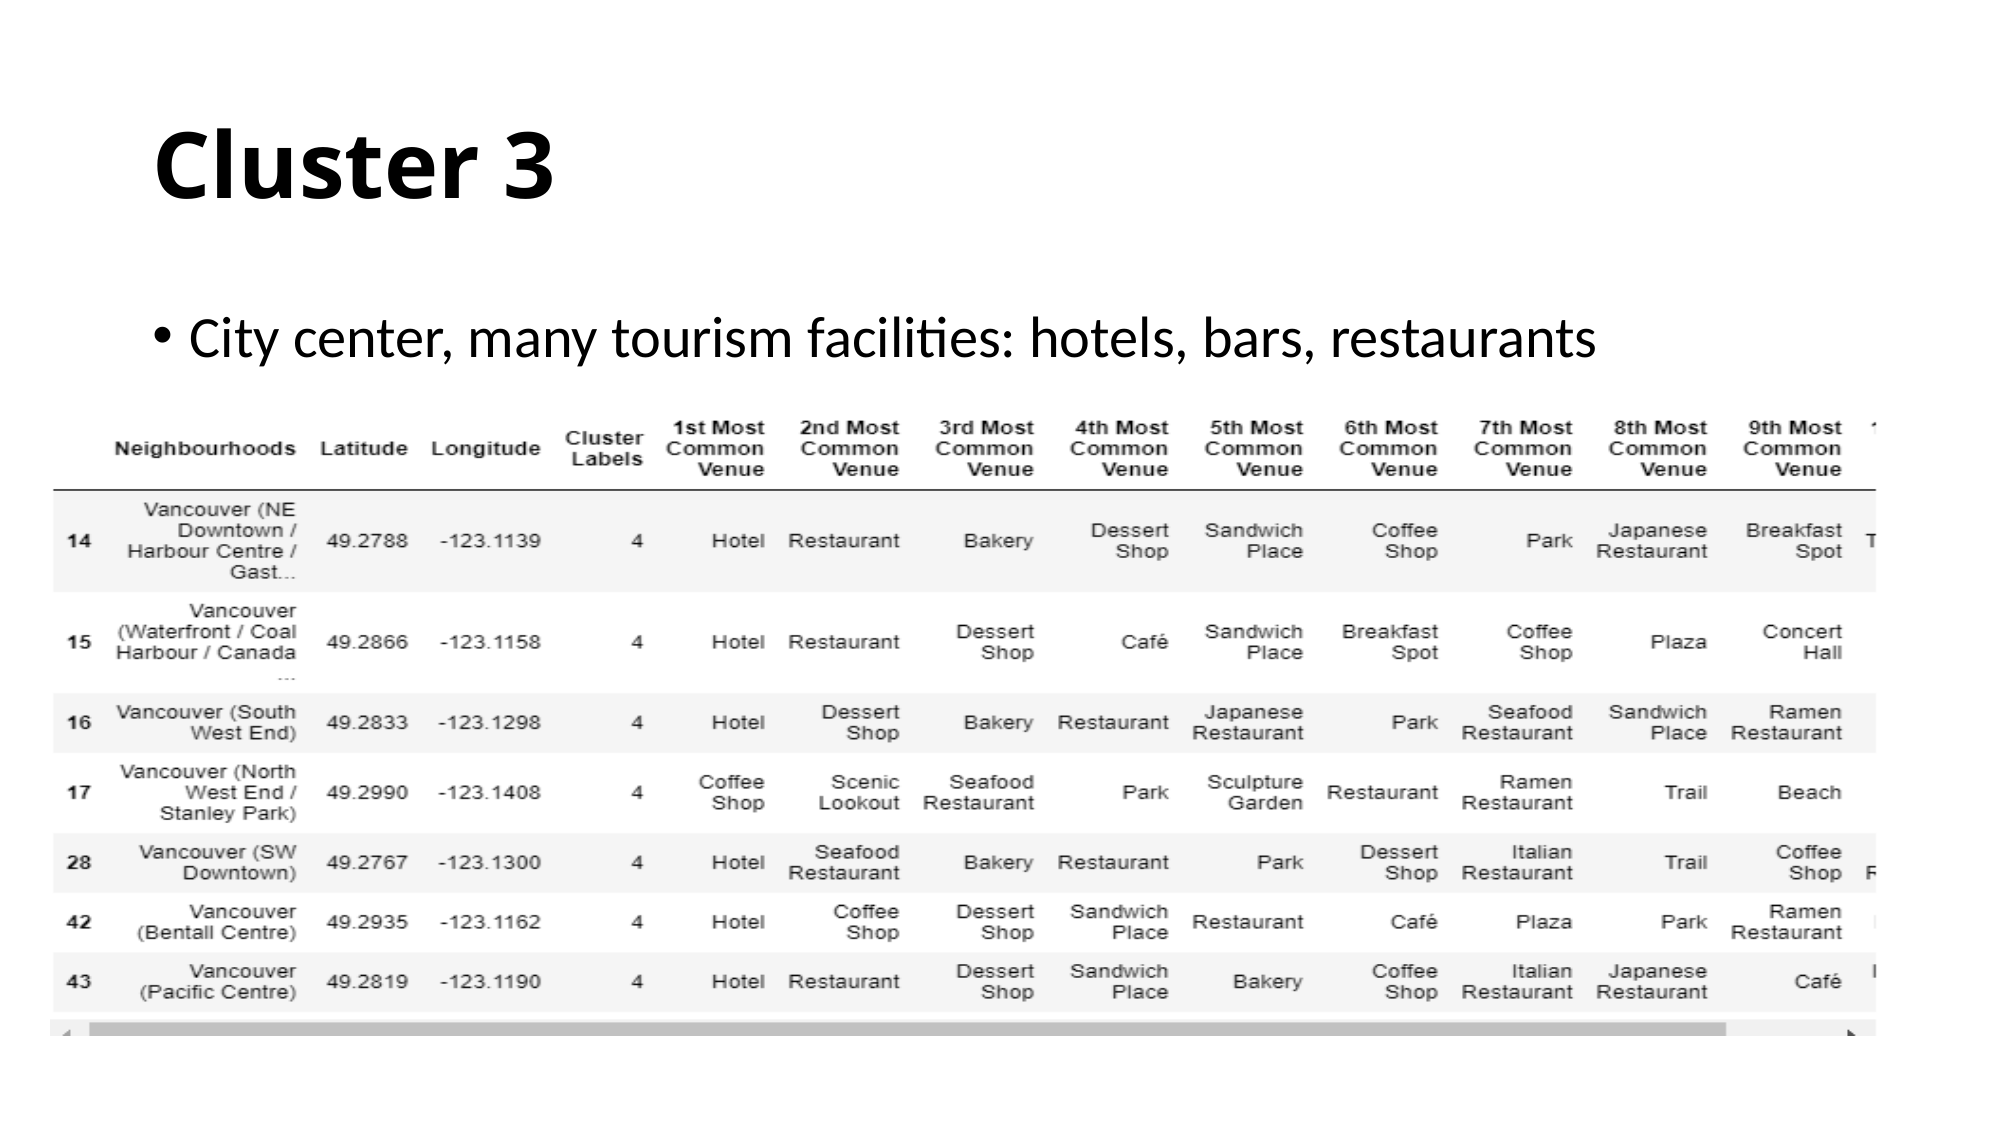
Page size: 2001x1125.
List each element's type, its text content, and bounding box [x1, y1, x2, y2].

title Cluster 3 [137, 59, 1863, 278]
list City center, many tourism facilities: hotels, bars, restaurants [137, 299, 1863, 415]
picture [50, 415, 1901, 1036]
